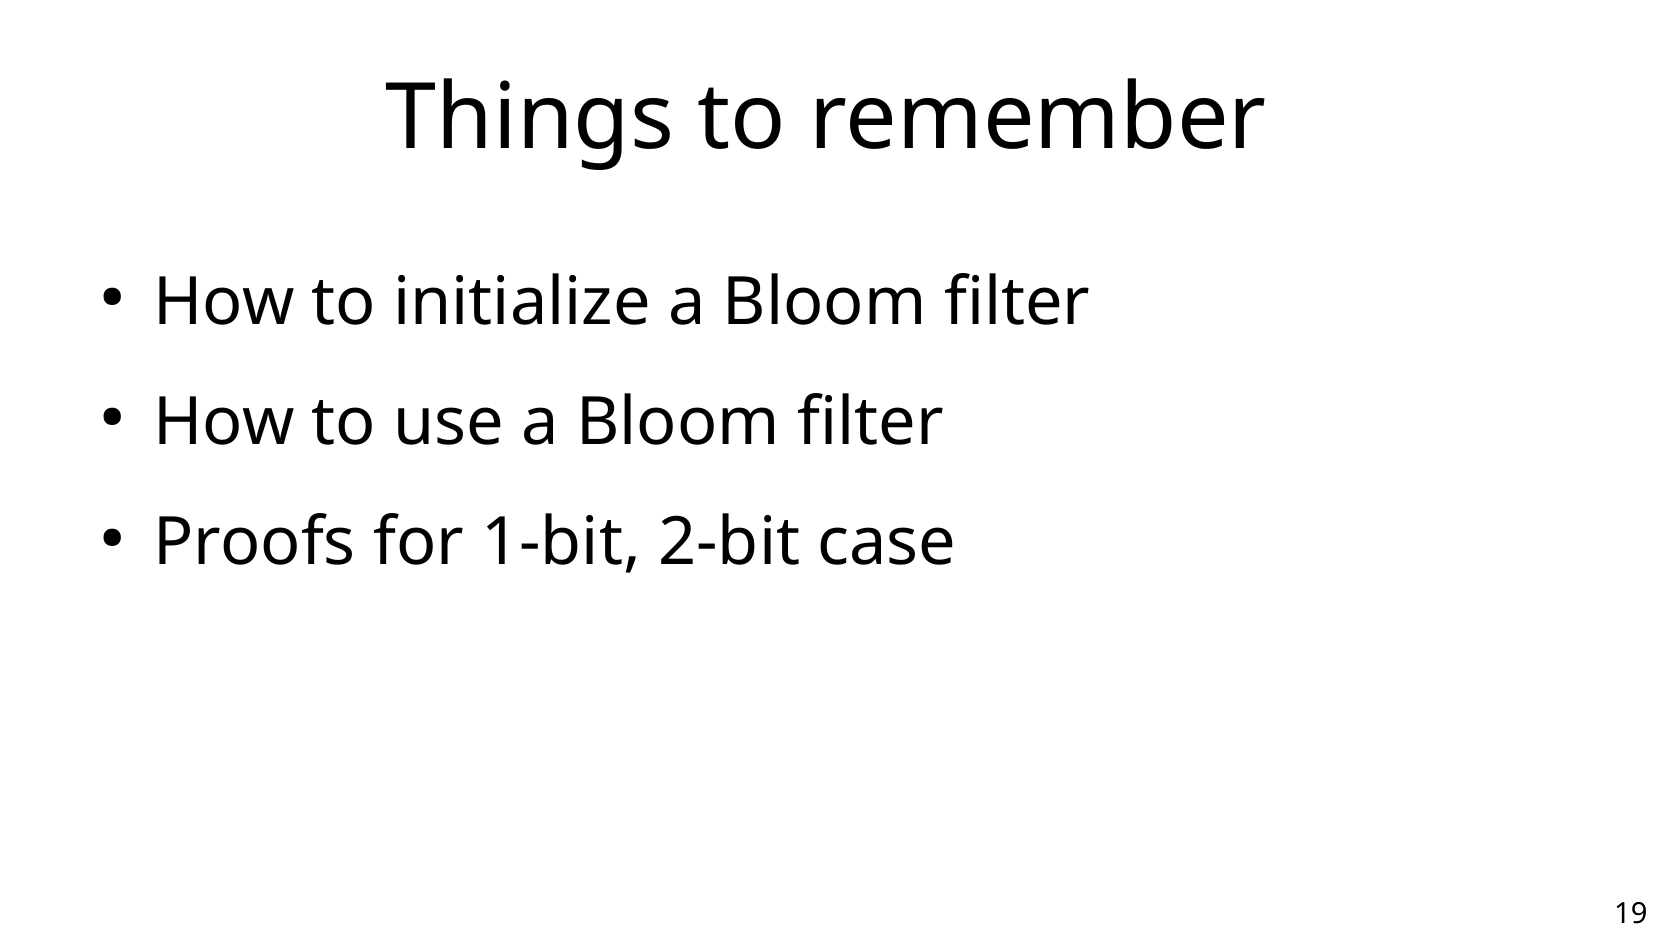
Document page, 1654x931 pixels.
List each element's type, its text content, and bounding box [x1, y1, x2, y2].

title Things to remember [82, 1, 1571, 226]
list How to initialize a Bloom filter How to use a Bloom filter Proofs for 1-bit, 2-bit case [82, 253, 1571, 793]
